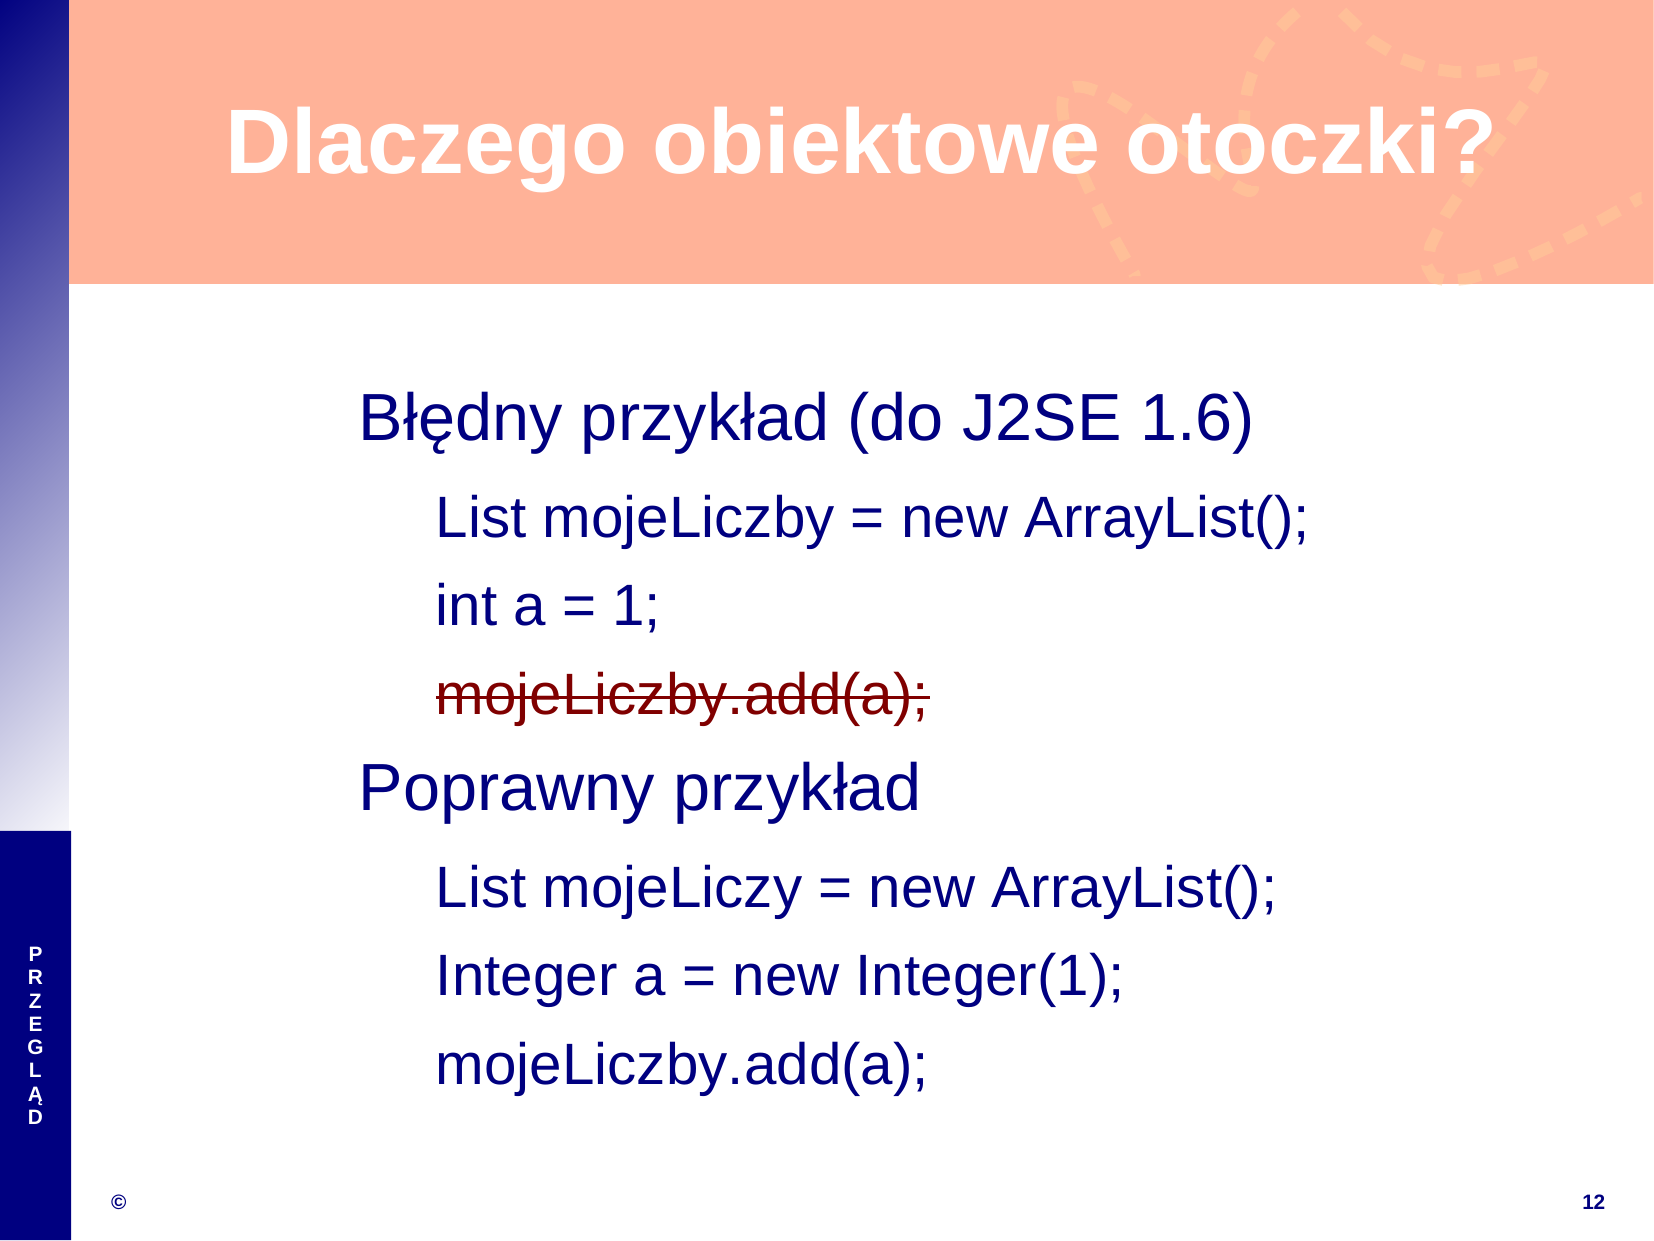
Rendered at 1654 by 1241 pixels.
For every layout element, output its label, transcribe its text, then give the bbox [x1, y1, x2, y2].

title Dlaczego obiektowe otoczki? [70, 37, 1654, 246]
text_box P R Z E G L Ą D [0, 830, 71, 1241]
list Błędny przykład (do J2SE 1.6) List mojeLiczby = new ArrayList(); int a = 1; mojeLiczby.add(a); Poprawny przykład List mojeLiczy = new ArrayList(); Integer a = new Integer(1); mojeLiczby.add(a); [341, 380, 1383, 1096]
